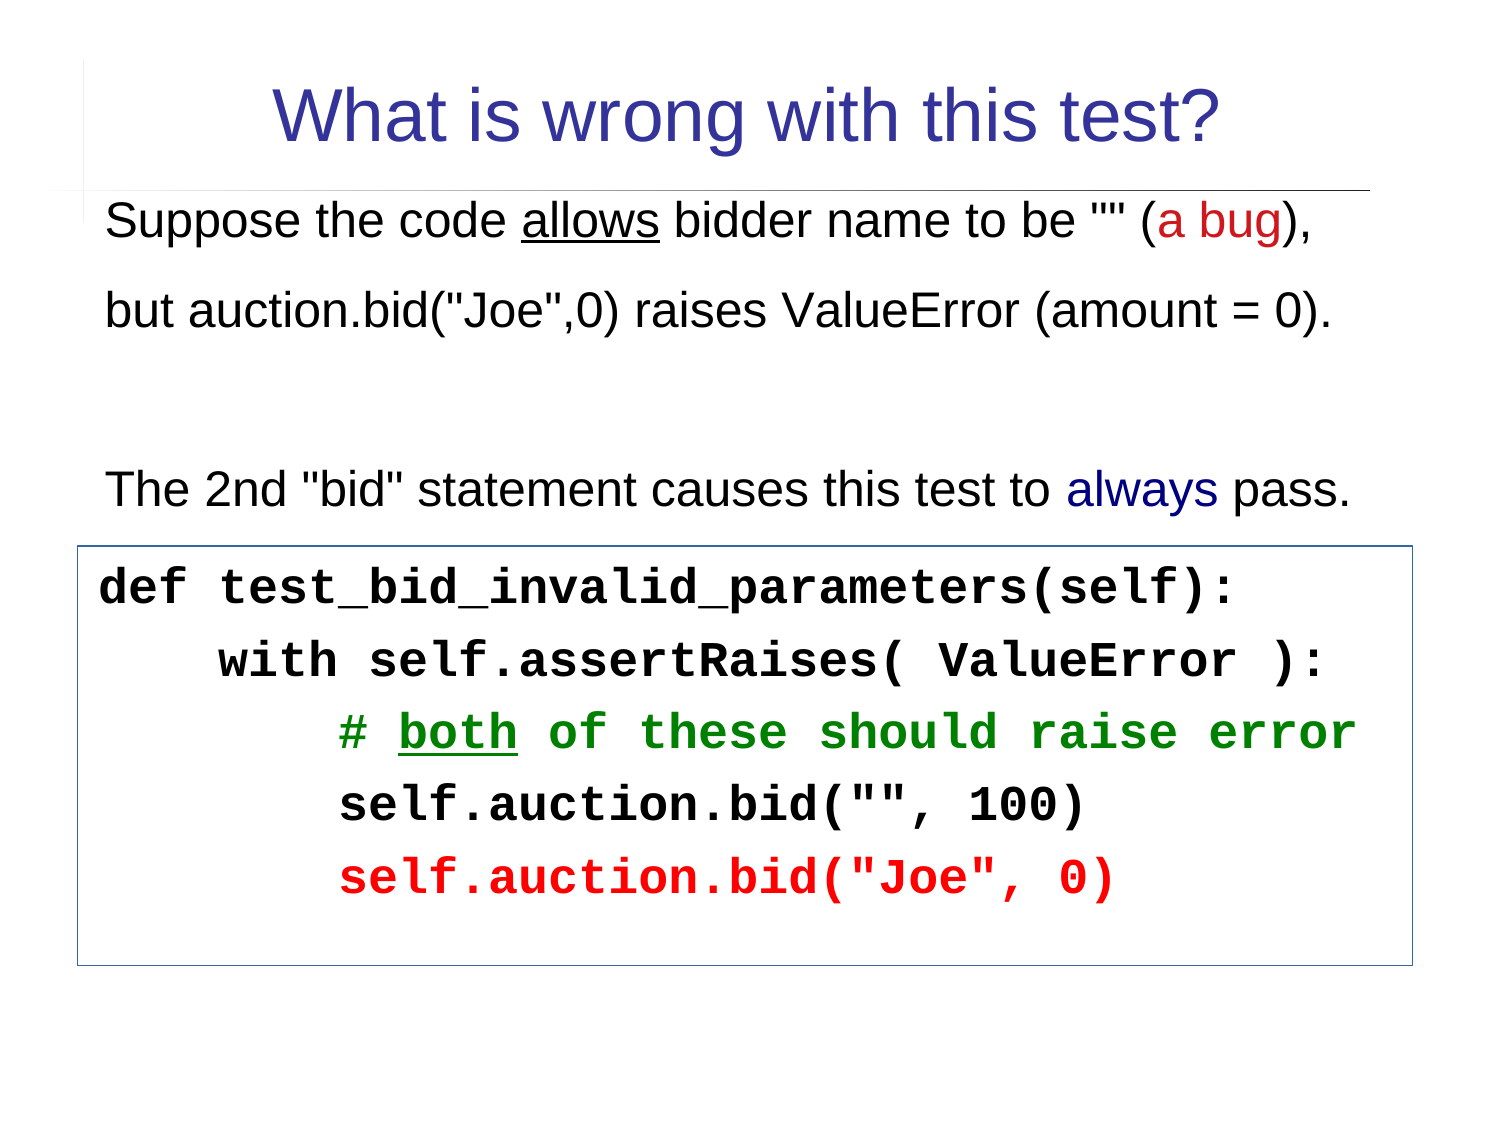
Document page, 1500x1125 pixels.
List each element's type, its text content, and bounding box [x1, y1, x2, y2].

text_box Suppose the code allows bidder name to be "" (a bug), but auction.bid("Joe",0) raises ValueError (amount = 0). The 2nd "bid" statement causes this test to always pass. [89, 179, 1411, 453]
text_box def test_bid_invalid_parameters(self): with self.assertRaises( ValueError ): # both of these should raise error self.auction.bid("", 100) self.auction.bid("Joe", 0) [77, 545, 1413, 966]
title What is wrong with this test? [100, 42, 1395, 179]
